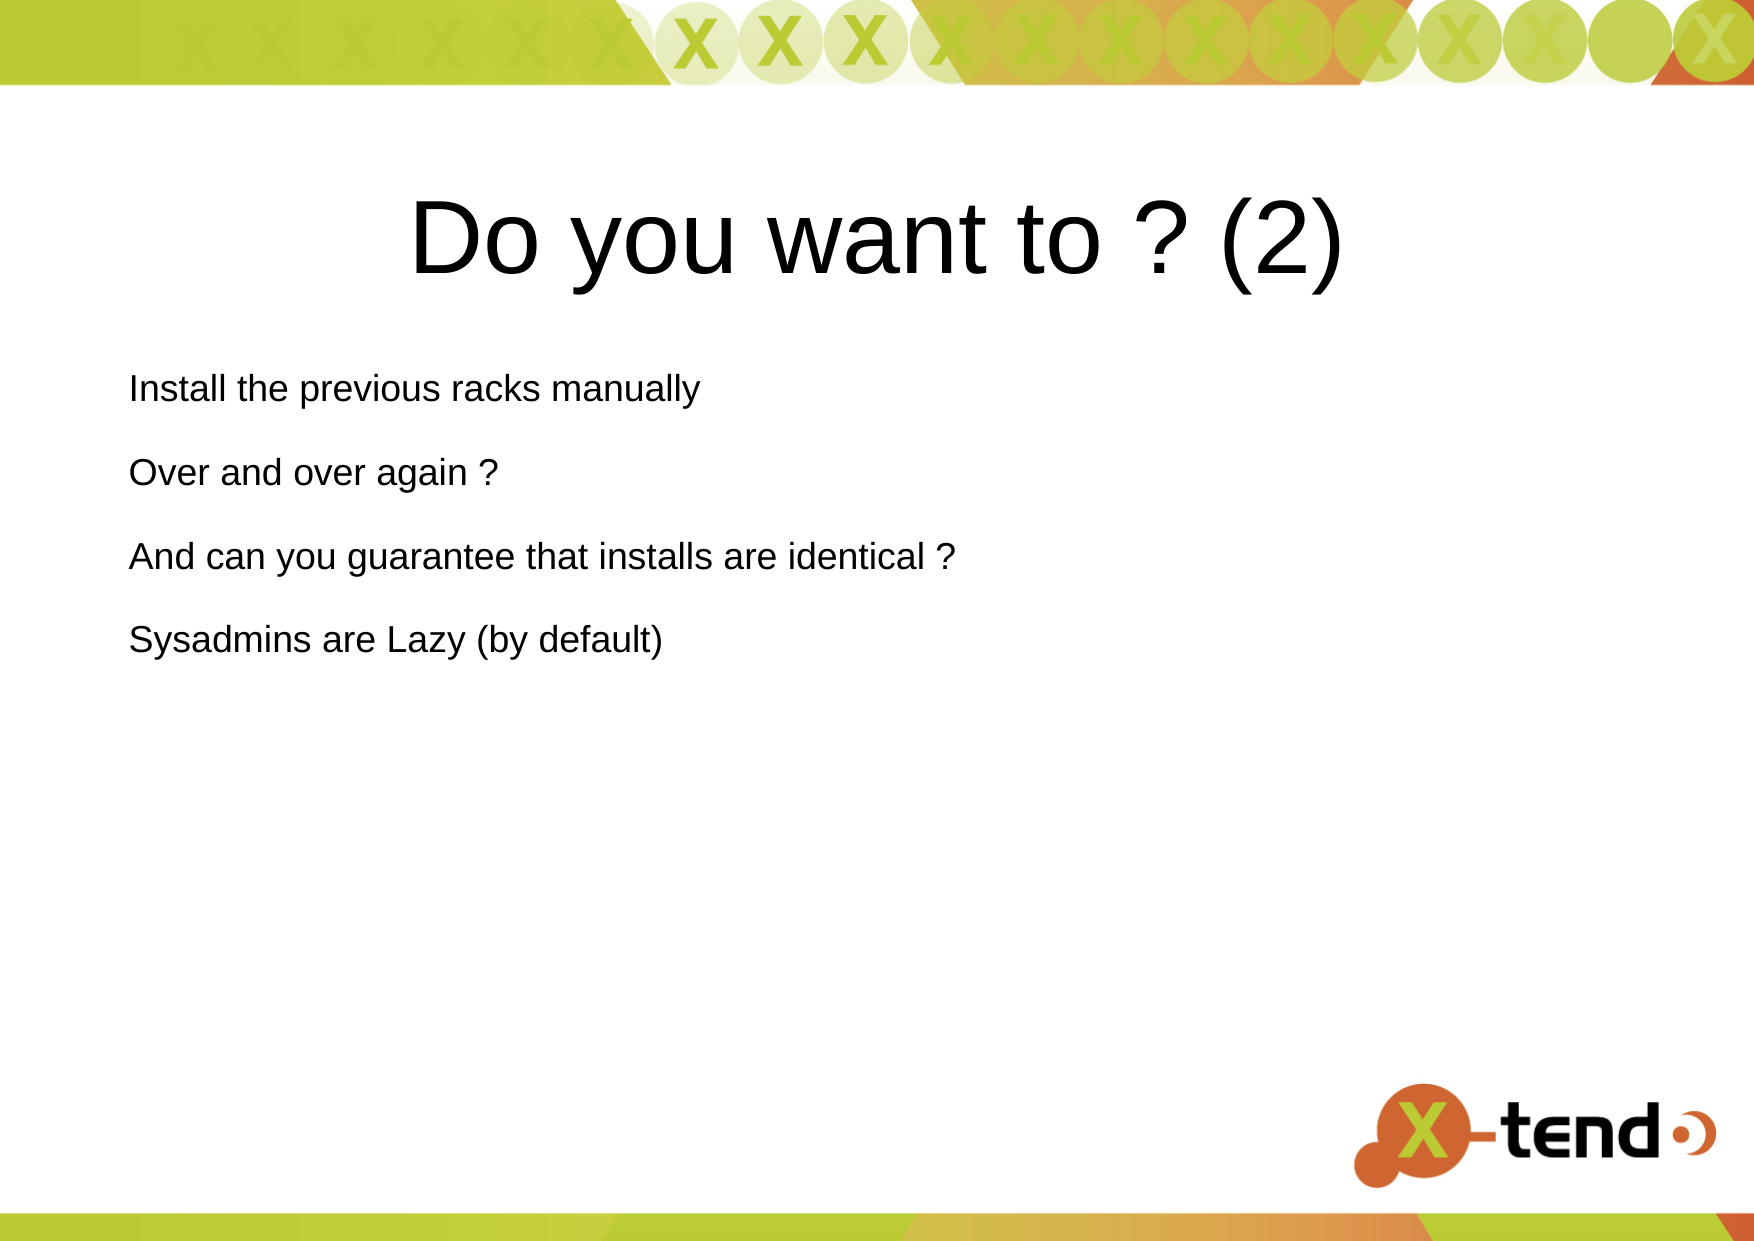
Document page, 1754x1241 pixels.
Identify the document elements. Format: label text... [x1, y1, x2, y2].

list Install the previous racks manually Over and over again ? And can you guarantee that installs are identical ? Sysadmins are Lazy (by default) [128, 344, 1627, 1127]
title Do you want to ? (2) [128, 102, 1627, 311]
picture [0, 0, 1754, 1241]
